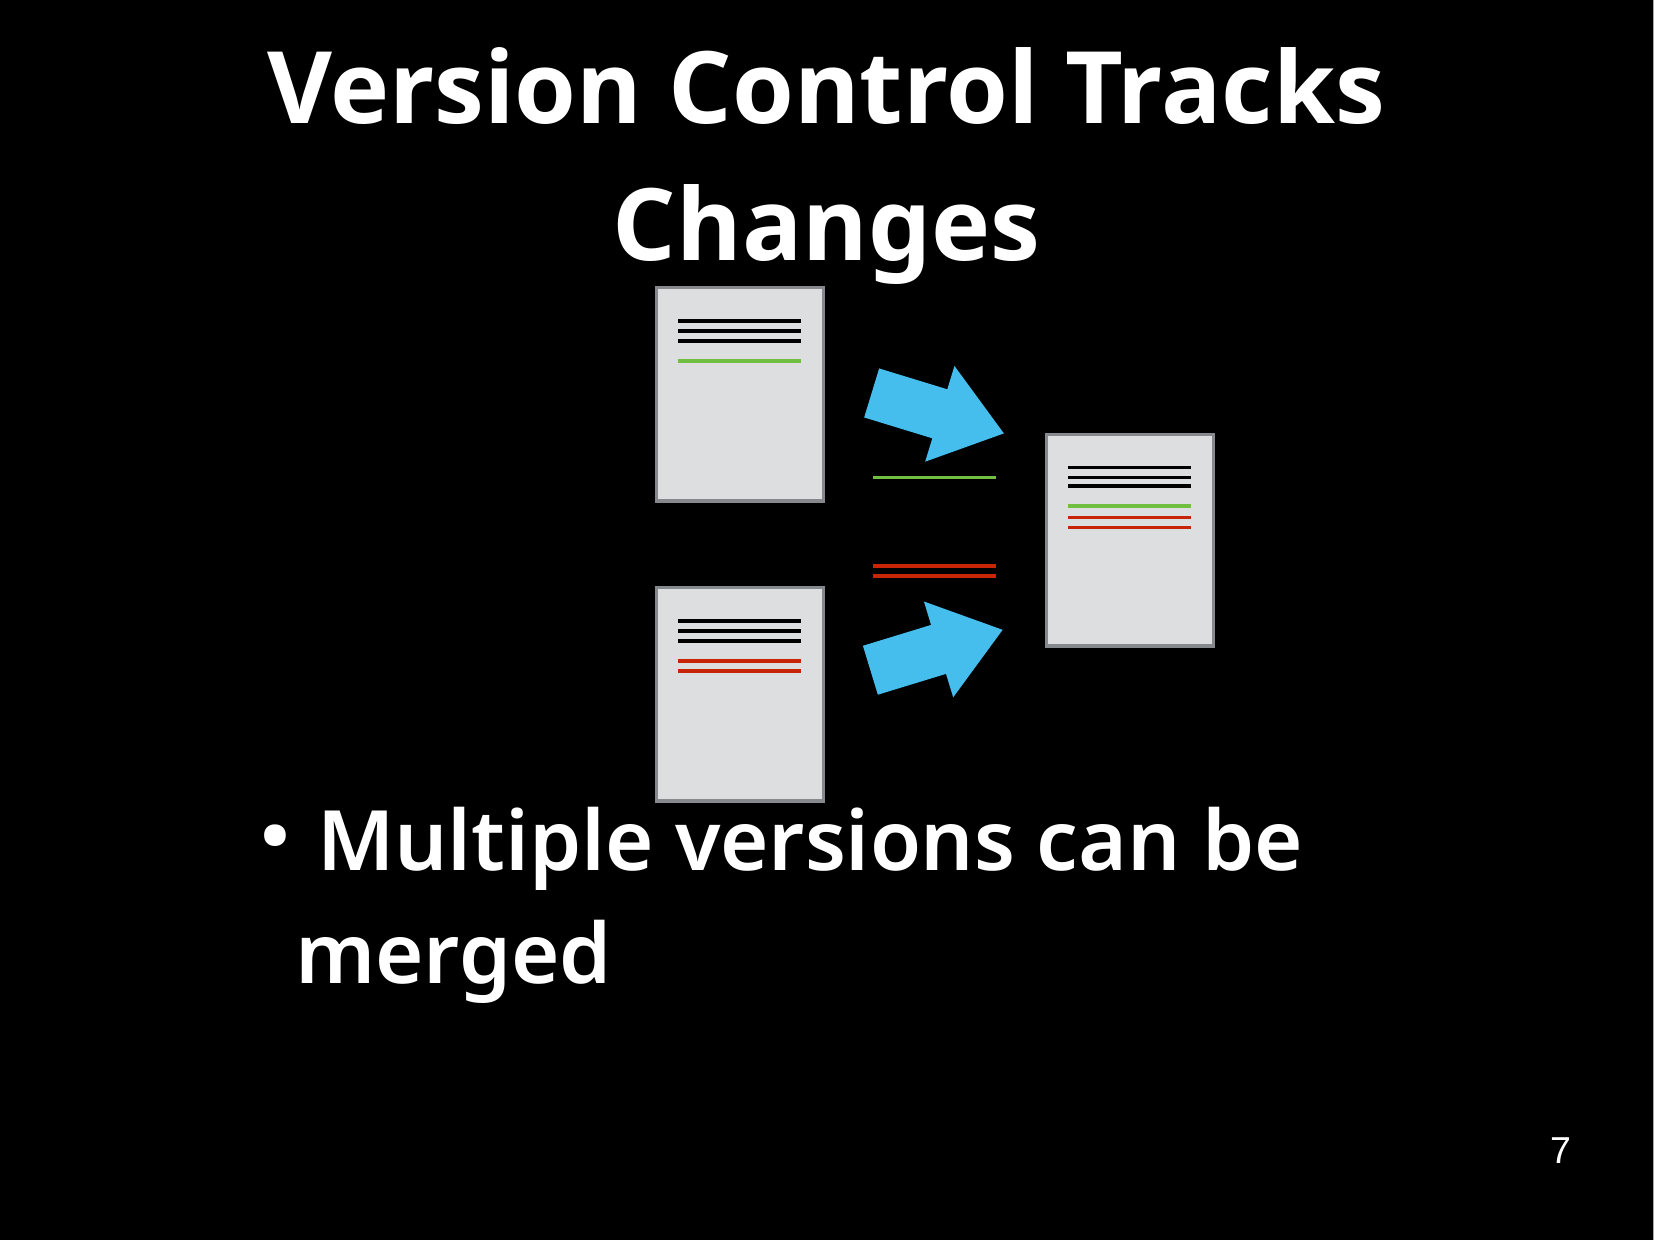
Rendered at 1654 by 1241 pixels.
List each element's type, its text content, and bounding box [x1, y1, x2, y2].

text_box 7 [1535, 1122, 1586, 1179]
text_box Multiple versions can be merged [82, 696, 1571, 1093]
title Version Control Tracks Changes [82, 49, 1571, 257]
picture [602, 218, 1268, 857]
